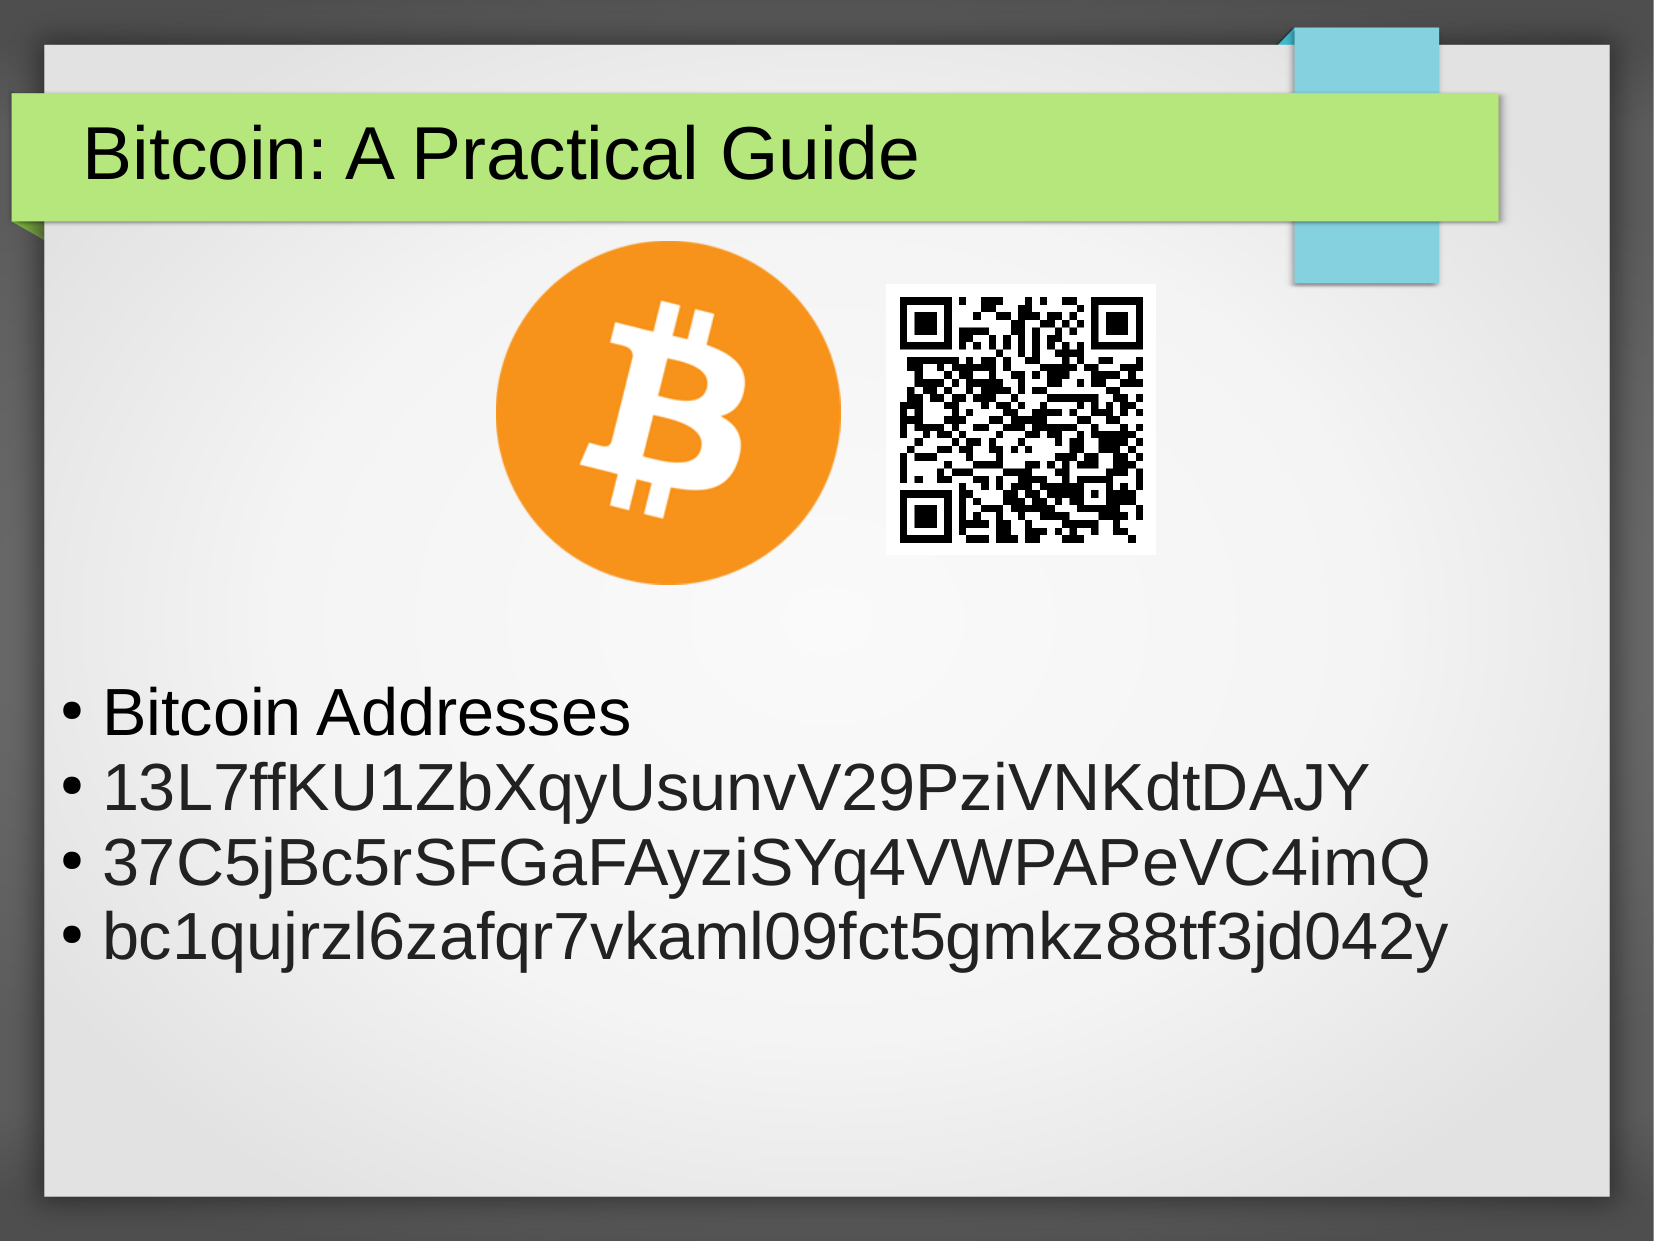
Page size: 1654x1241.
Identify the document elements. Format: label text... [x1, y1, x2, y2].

picture [0, 0, 1654, 1241]
subtitle Bitcoin Addresses 13L7ffKU1ZbXqyUsunvV29PziVNKdtDAJY 37C5jBc5rSFGaFAyziSYq4VWPAPeVC4imQ bc1qujrzl6zafqr7vkaml09fct5gmkz88tf3jd042y [60, 465, 1549, 1185]
title Bitcoin: A Practical Guide [82, 94, 1264, 213]
